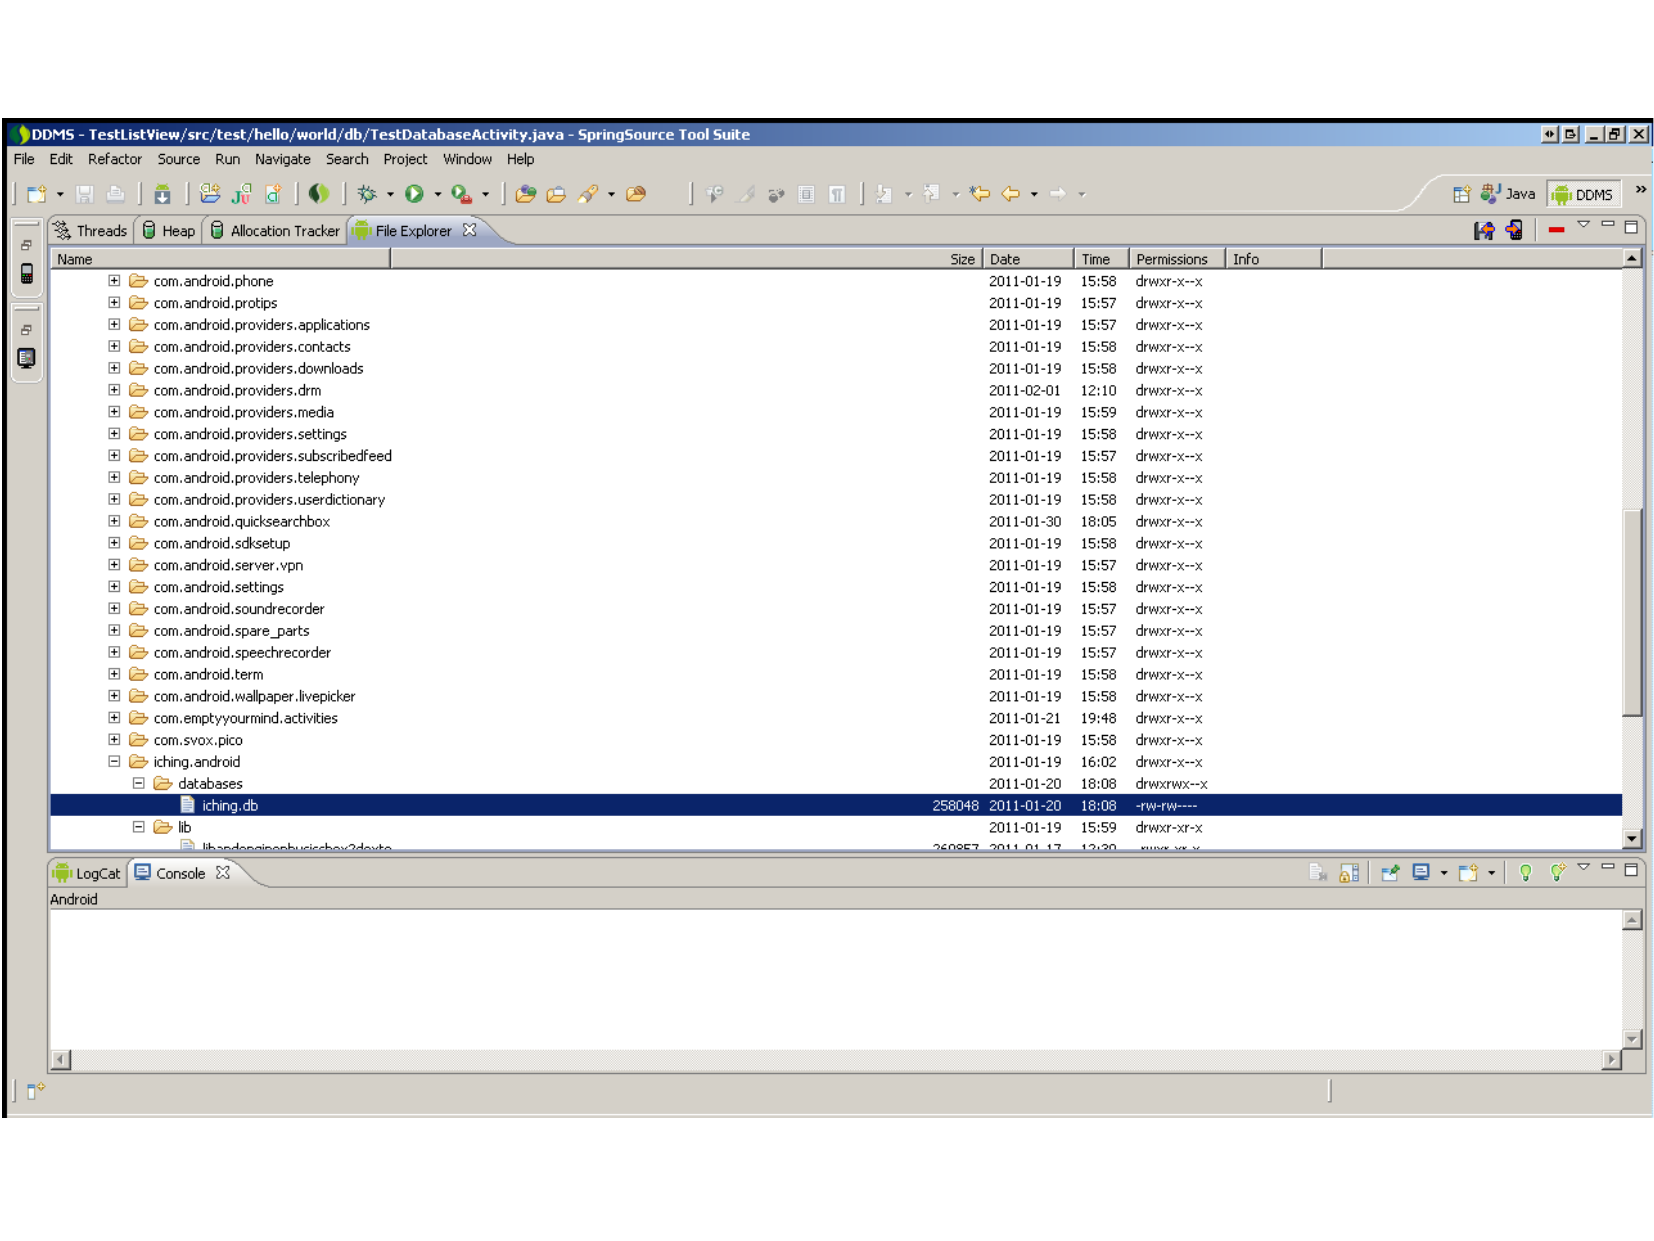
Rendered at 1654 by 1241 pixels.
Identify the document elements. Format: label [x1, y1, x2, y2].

picture [2, 118, 1654, 1118]
